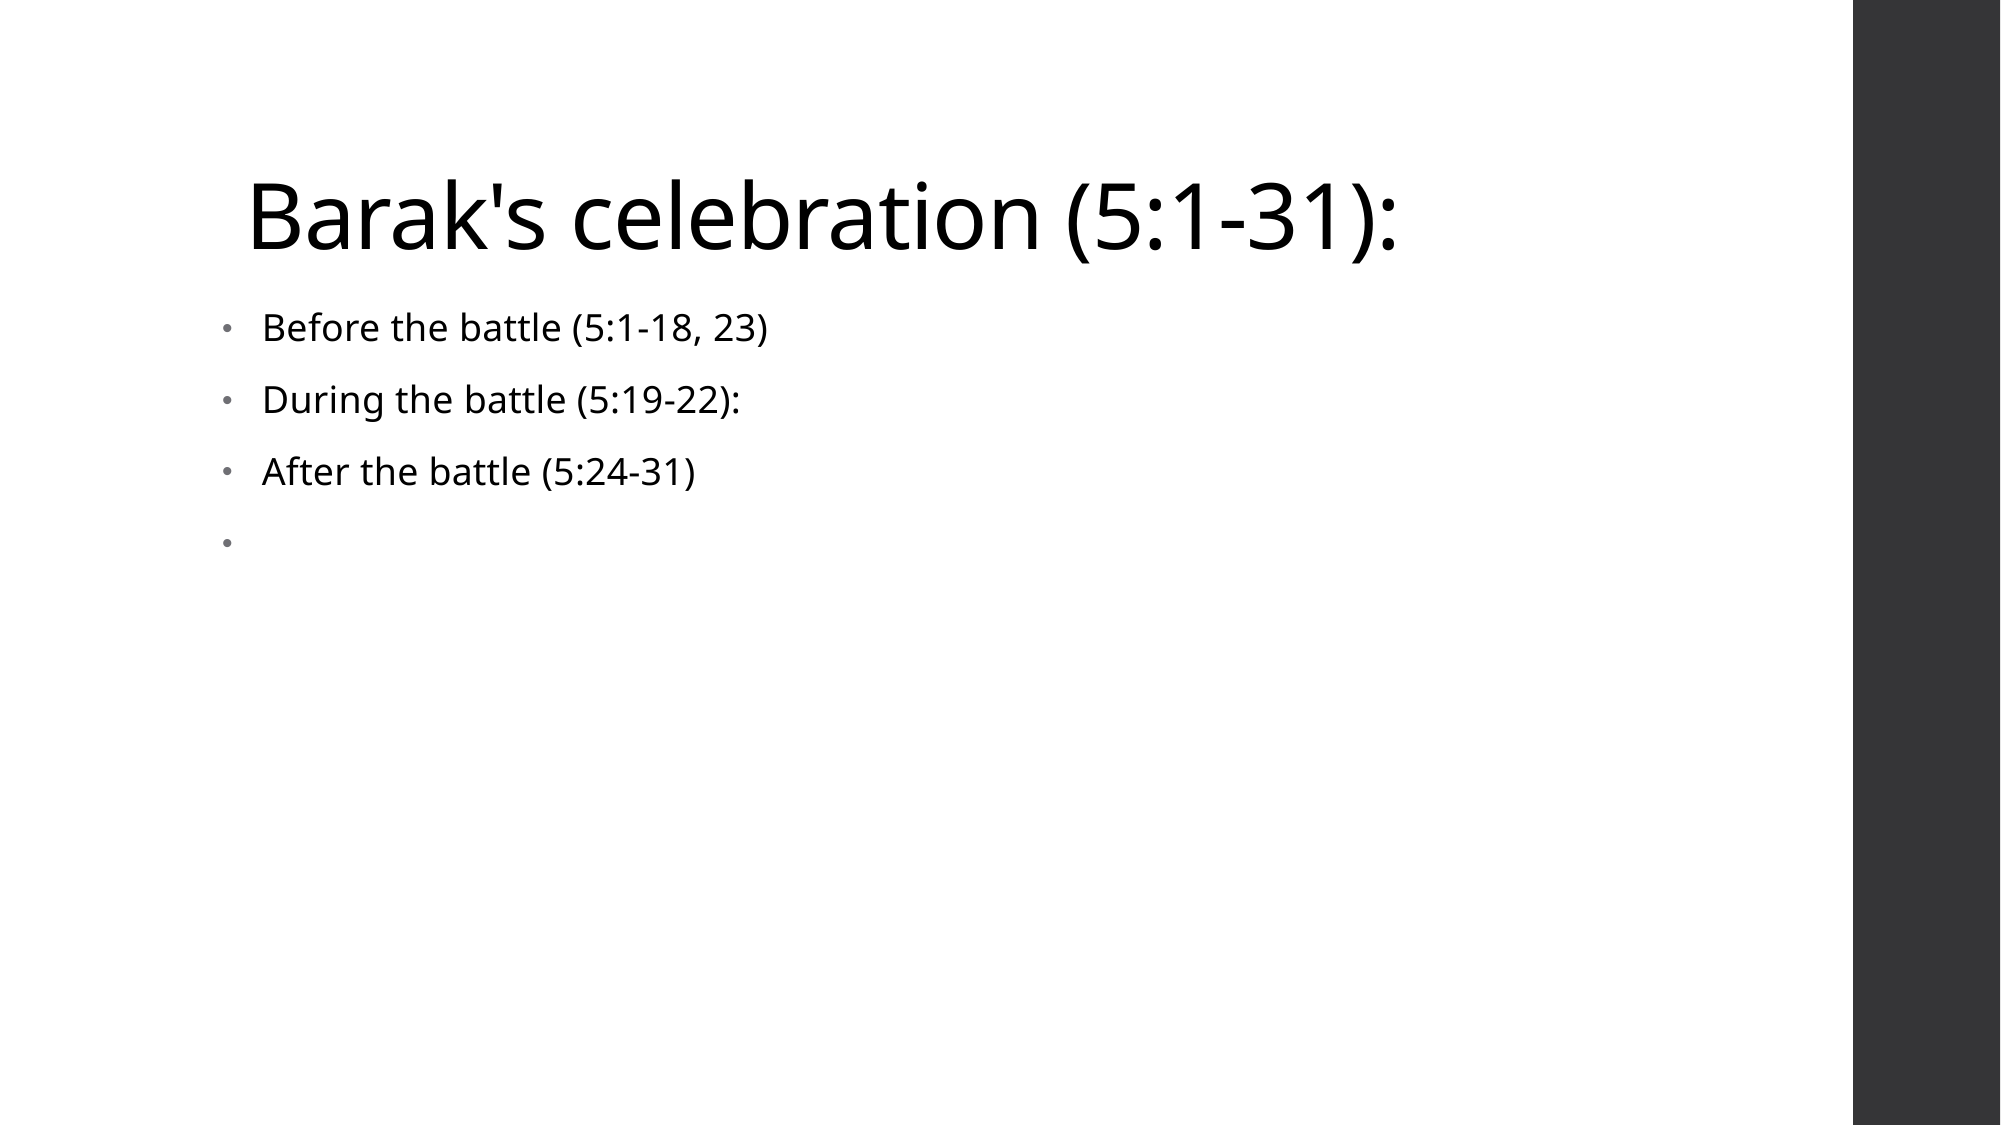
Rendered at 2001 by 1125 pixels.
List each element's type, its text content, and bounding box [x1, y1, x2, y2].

list Before the battle (5:1-18, 23) During the battle (5:19-22): After the battle (5:24-31) [206, 299, 1617, 1014]
title Barak's celebration (5:1-31): [206, 60, 1797, 278]
